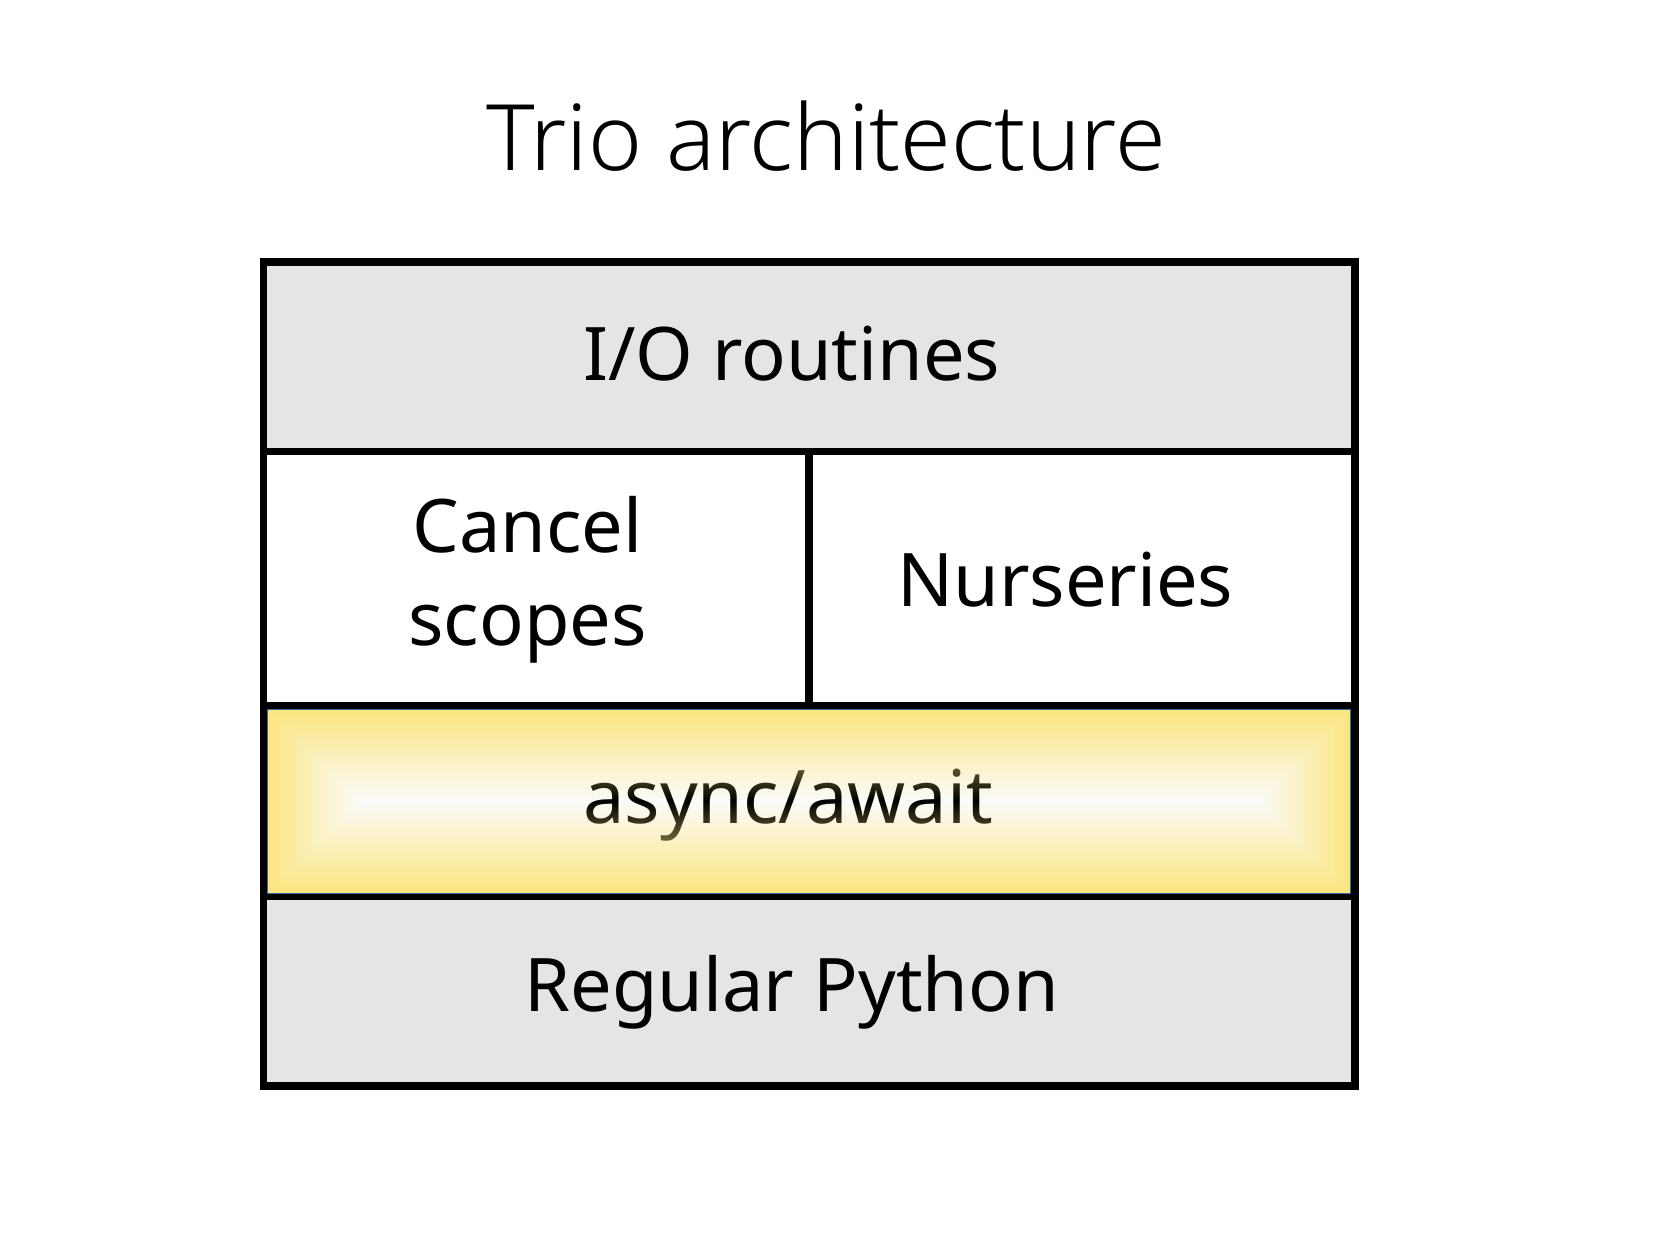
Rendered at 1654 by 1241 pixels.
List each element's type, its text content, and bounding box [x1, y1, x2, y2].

picture [258, 256, 1360, 1092]
title Trio architecture [82, 31, 1571, 239]
text_box [267, 709, 1351, 894]
